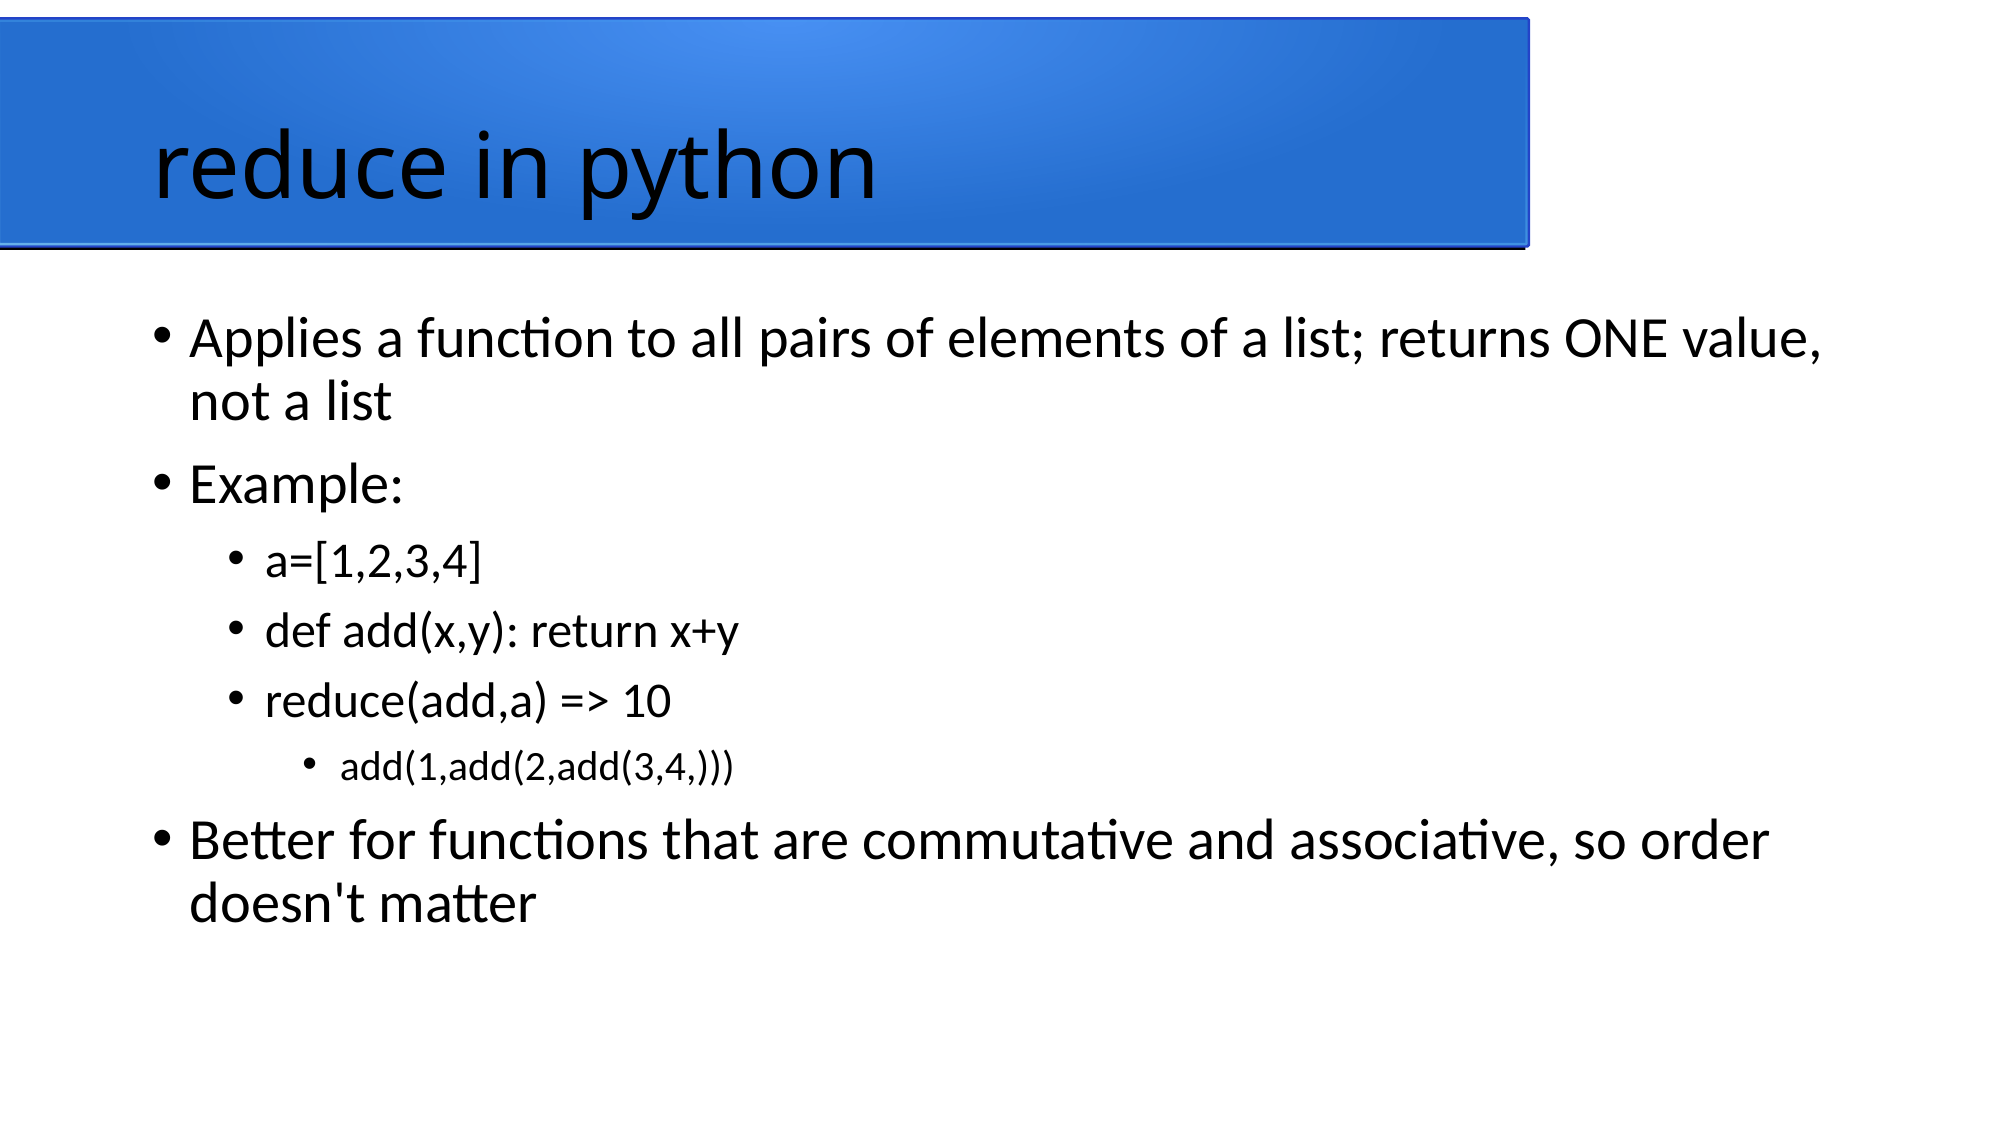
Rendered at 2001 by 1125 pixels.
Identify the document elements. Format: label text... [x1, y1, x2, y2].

list Applies a function to all pairs of elements of a list; returns ONE value, not a list Example: a=[1,2,3,4] def add(x,y): return x+y reduce(add,a) => 10 add(1,add(2,add(3,4,))) Better for functions that are commutative and associative, so order doesn't matter [137, 299, 1863, 1014]
title reduce in python [137, 59, 1863, 278]
